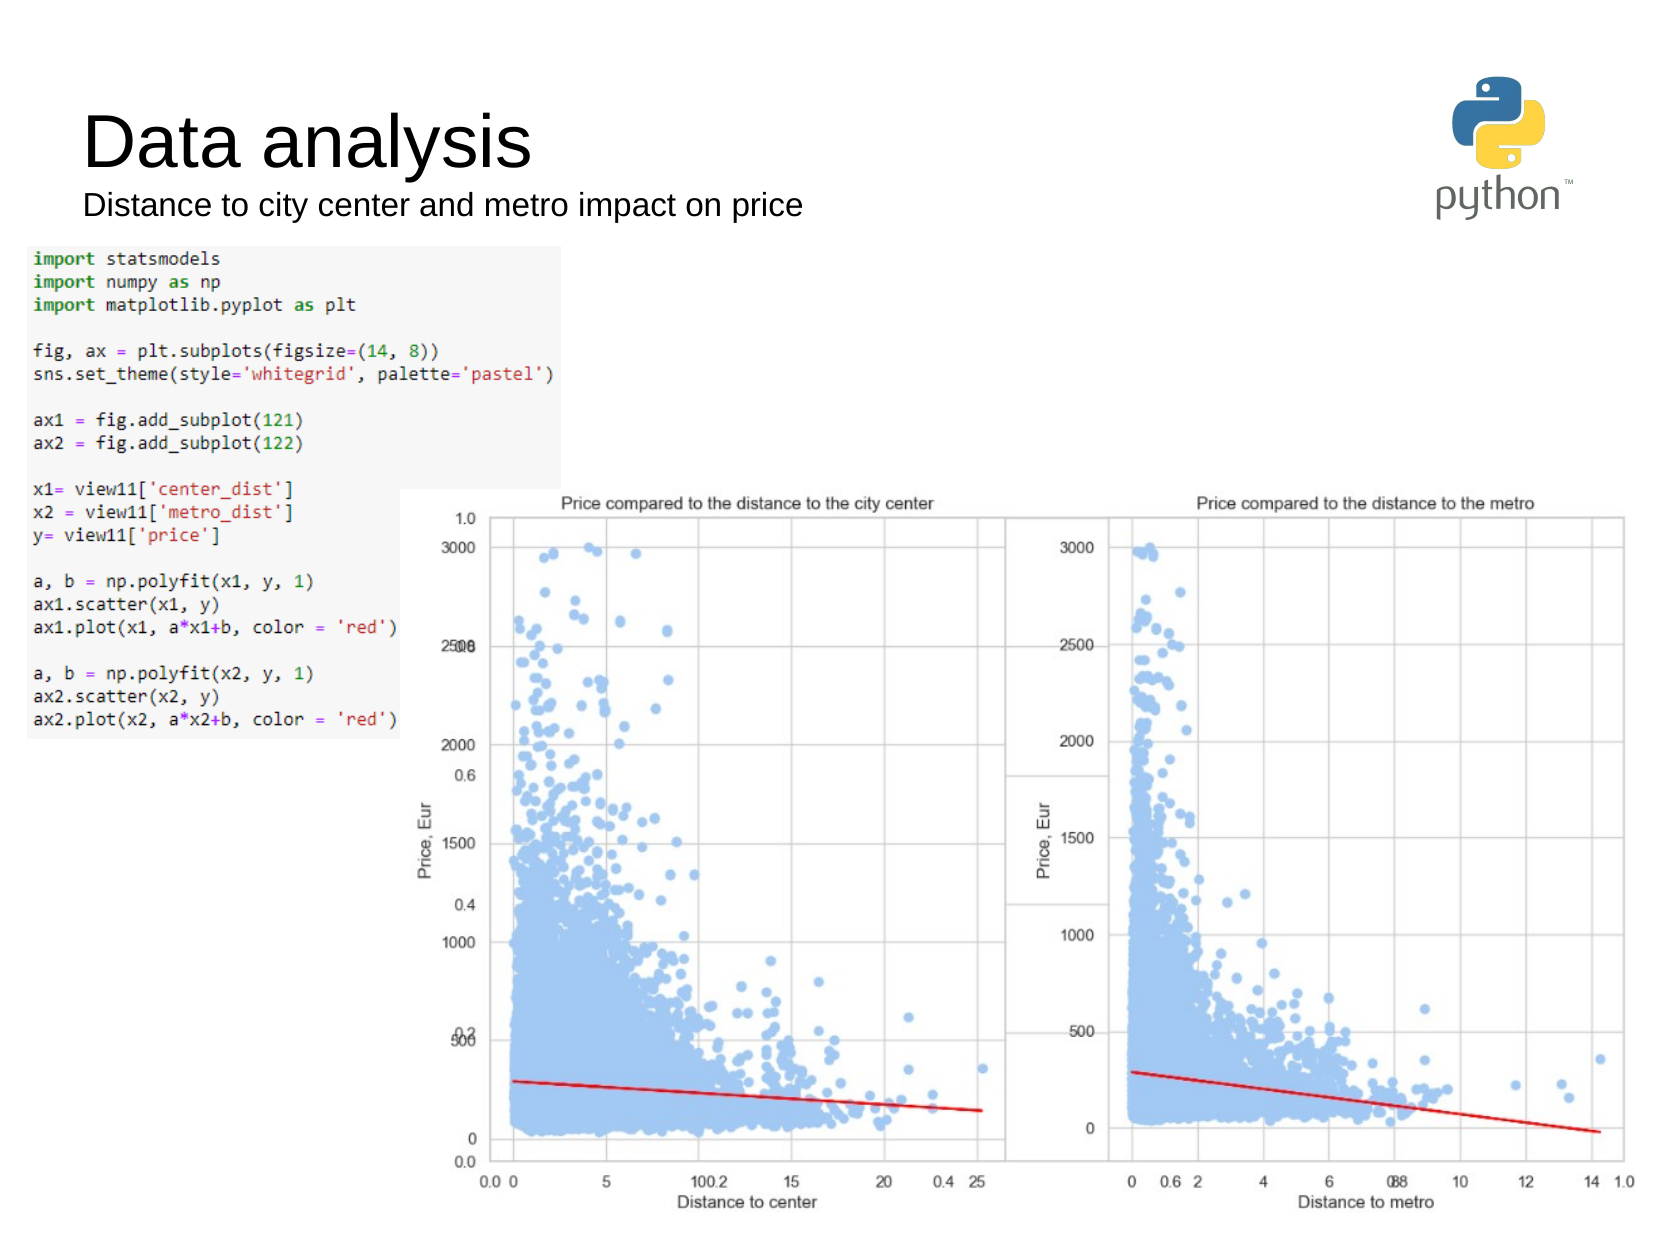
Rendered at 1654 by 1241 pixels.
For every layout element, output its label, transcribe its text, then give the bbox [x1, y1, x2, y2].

title Data analysis Distance to city center and metro impact on price [82, 93, 1264, 215]
picture [27, 246, 1650, 1218]
picture [1369, 76, 1629, 223]
